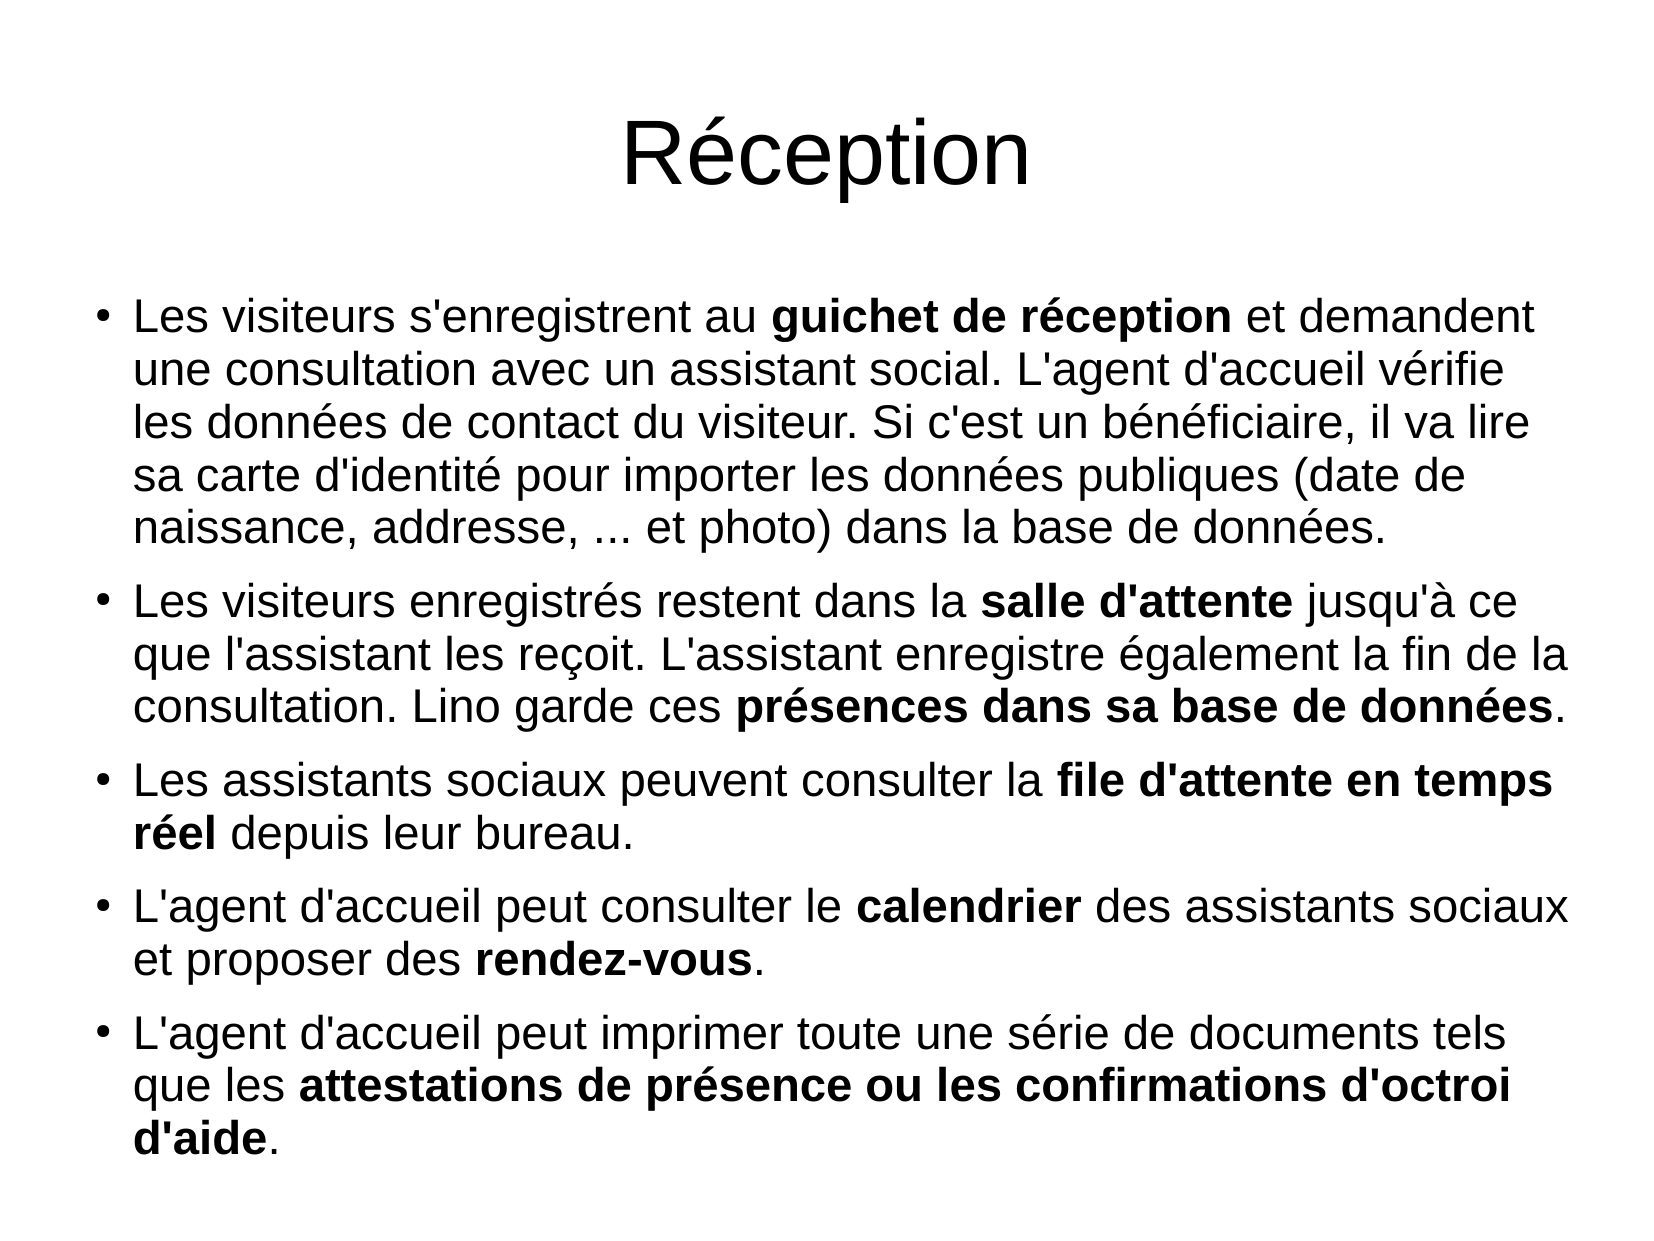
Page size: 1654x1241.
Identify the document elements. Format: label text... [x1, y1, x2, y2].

list Les visiteurs s'enregistrent au guichet de réception et demandent une consultation avec un assistant social. L'agent d'accueil vérifie les données de contact du visiteur. Si c'est un bénéficiaire, il va lire sa carte d'identité pour importer les données publiques (date de naissance, addresse, ... et photo) dans la base de données. Les visiteurs enregistrés restent dans la salle d'attente jusqu'à ce que l'assistant les reçoit. L'assistant enregistre également la fin de la consultation. Lino garde ces présences dans sa base de données. Les assistants sociaux peuvent consulter la file d'attente en temps réel depuis leur bureau. L'agent d'accueil peut consulter le calendrier des assistants sociaux et proposer des rendez-vous. L'agent d'accueil peut imprimer toute une série de documents tels que les attestations de présence ou les confirmations d'octroi d'aide. [82, 290, 1571, 1182]
title Réception [82, 49, 1571, 257]
